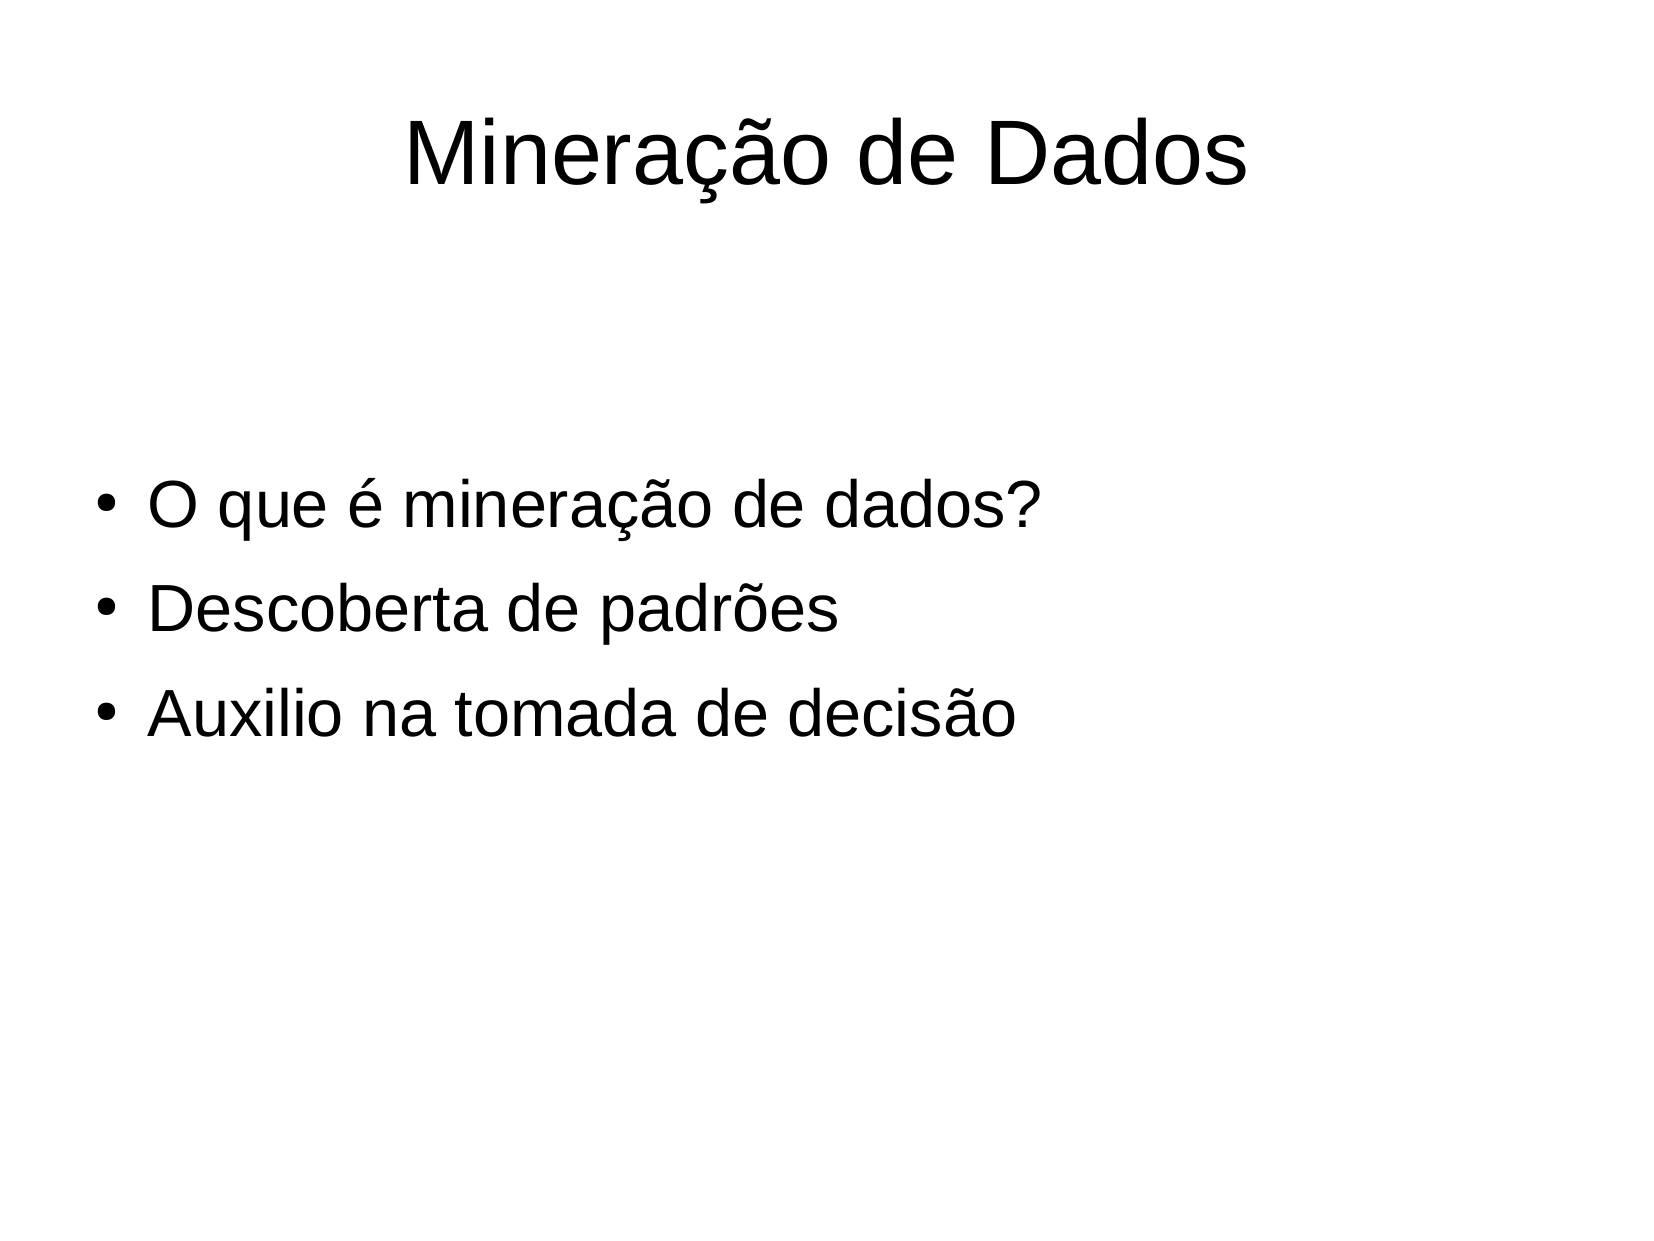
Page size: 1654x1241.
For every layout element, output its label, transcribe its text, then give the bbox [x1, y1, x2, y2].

list O que é mineração de dados? Descoberta de padrões Auxilio na tomada de decisão [76, 466, 1565, 1182]
title Mineração de Dados [82, 49, 1571, 257]
